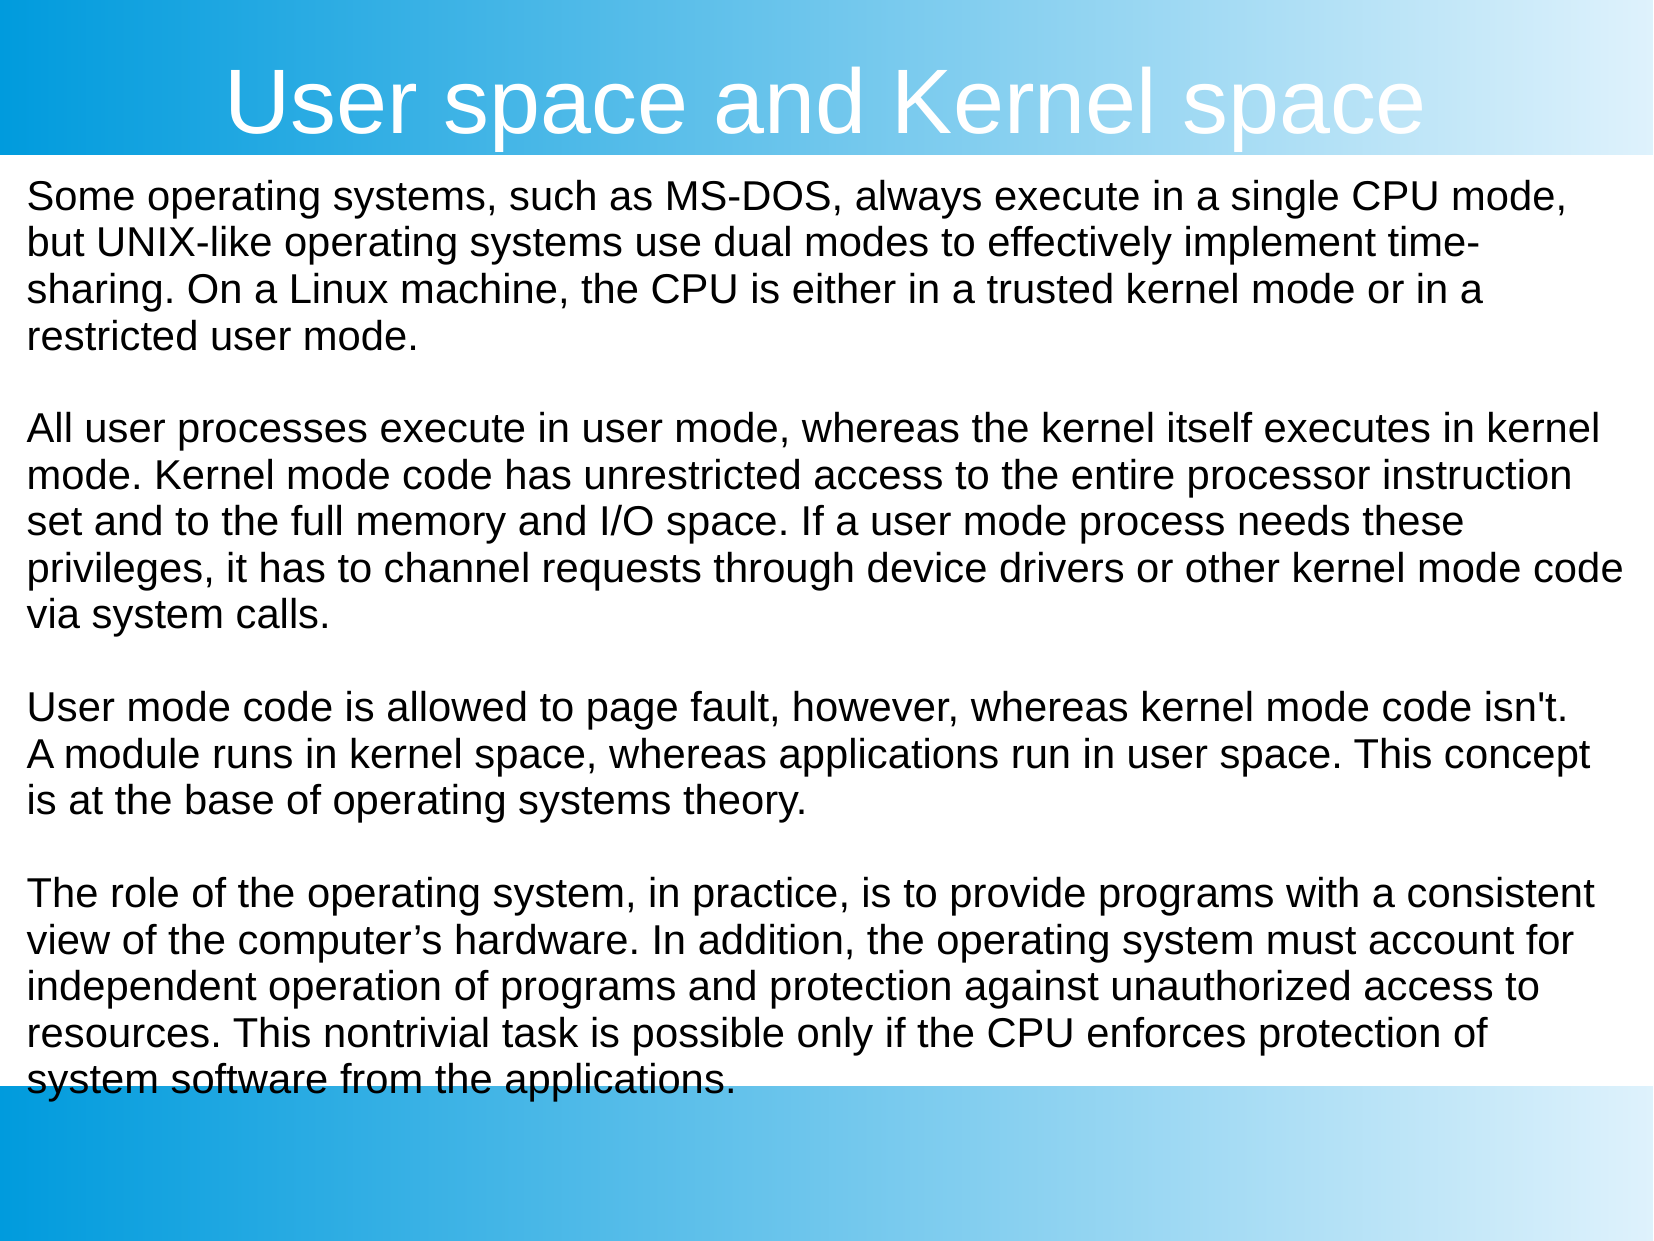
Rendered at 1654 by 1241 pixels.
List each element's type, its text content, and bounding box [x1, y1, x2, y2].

text_box Some operating systems, such as MS-DOS, always execute in a single CPU mode, but UNIX-like operating systems use dual modes to effectively implement time-sharing. On a Linux machine, the CPU is either in a trusted kernel mode or in a restricted user mode. All user processes execute in user mode, whereas the kernel itself executes in kernel mode. Kernel mode code has unrestricted access to the entire processor instruction set and to the full memory and I/O space. If a user mode process needs these privileges, it has to channel requests through device drivers or other kernel mode code via system calls. User mode code is allowed to page fault, however, whereas kernel mode code isn't. A module runs in kernel space, whereas applications run in user space. This concept is at the base of operating systems theory. The role of the operating system, in practice, is to provide programs with a consistent view of the computer’s hardware. In addition, the operating system must account for independent operation of programs and protection against unauthorized access to resources. This nontrivial task is possible only if the CPU enforces protection of system software from the applications. [11, 165, 1642, 1110]
title User space and Kernel space [82, 49, 1571, 155]
